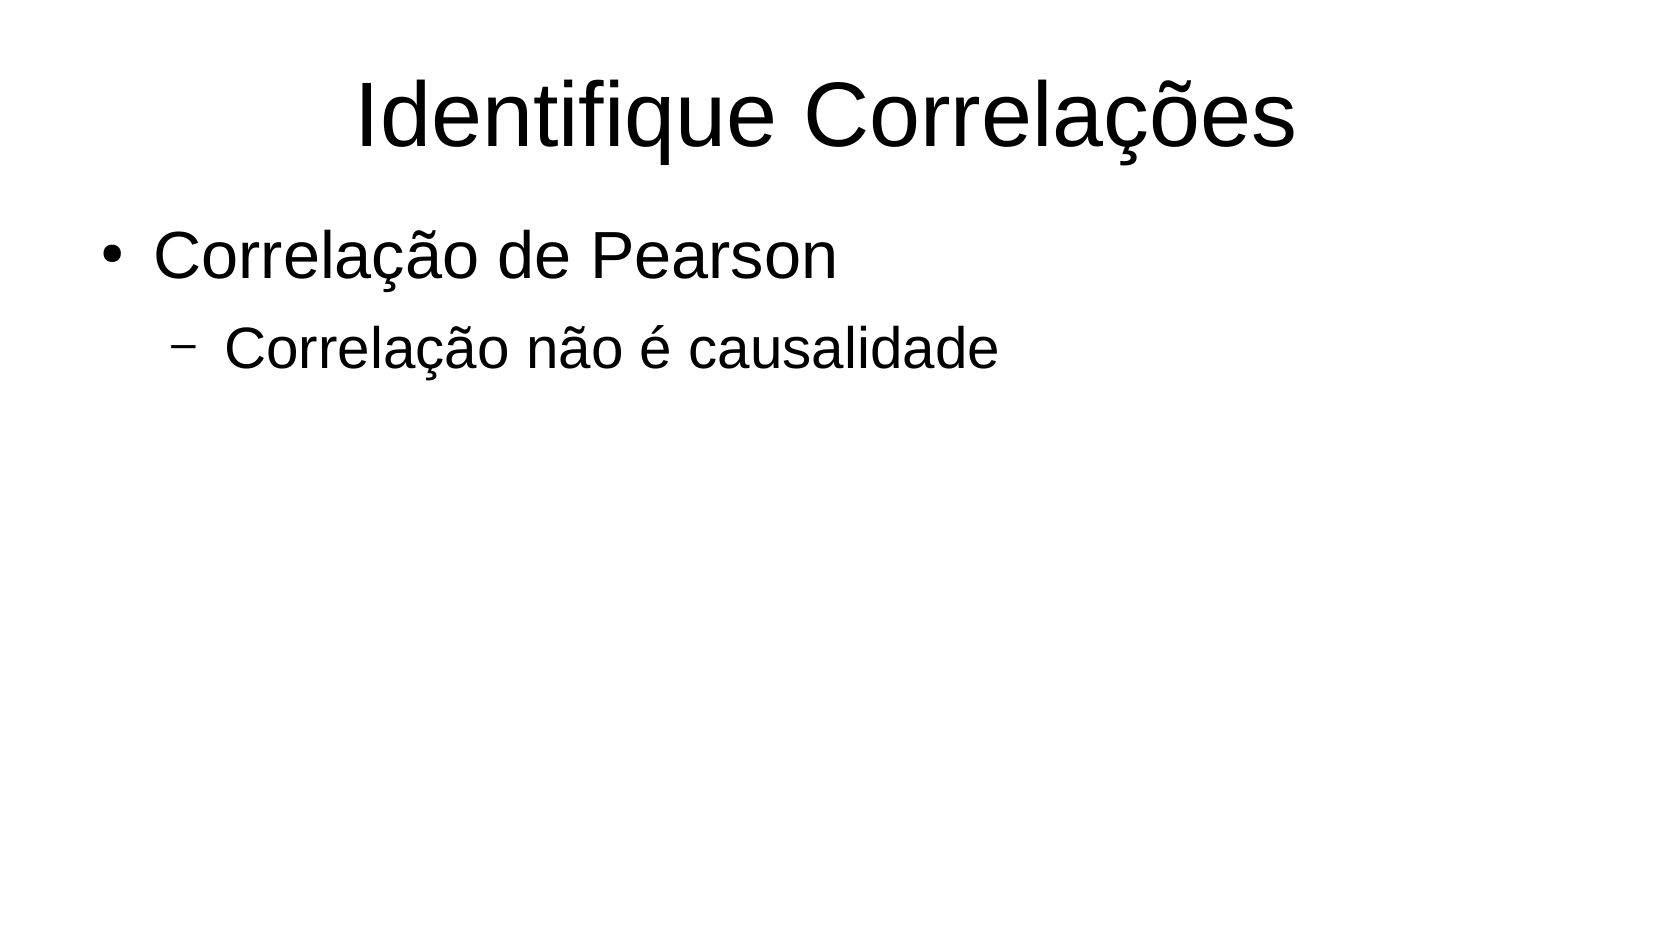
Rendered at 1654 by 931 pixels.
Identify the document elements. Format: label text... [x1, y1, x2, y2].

list Correlação de Pearson Correlação não é causalidade [82, 217, 1571, 758]
title Identifique Correlações [82, 37, 1571, 193]
